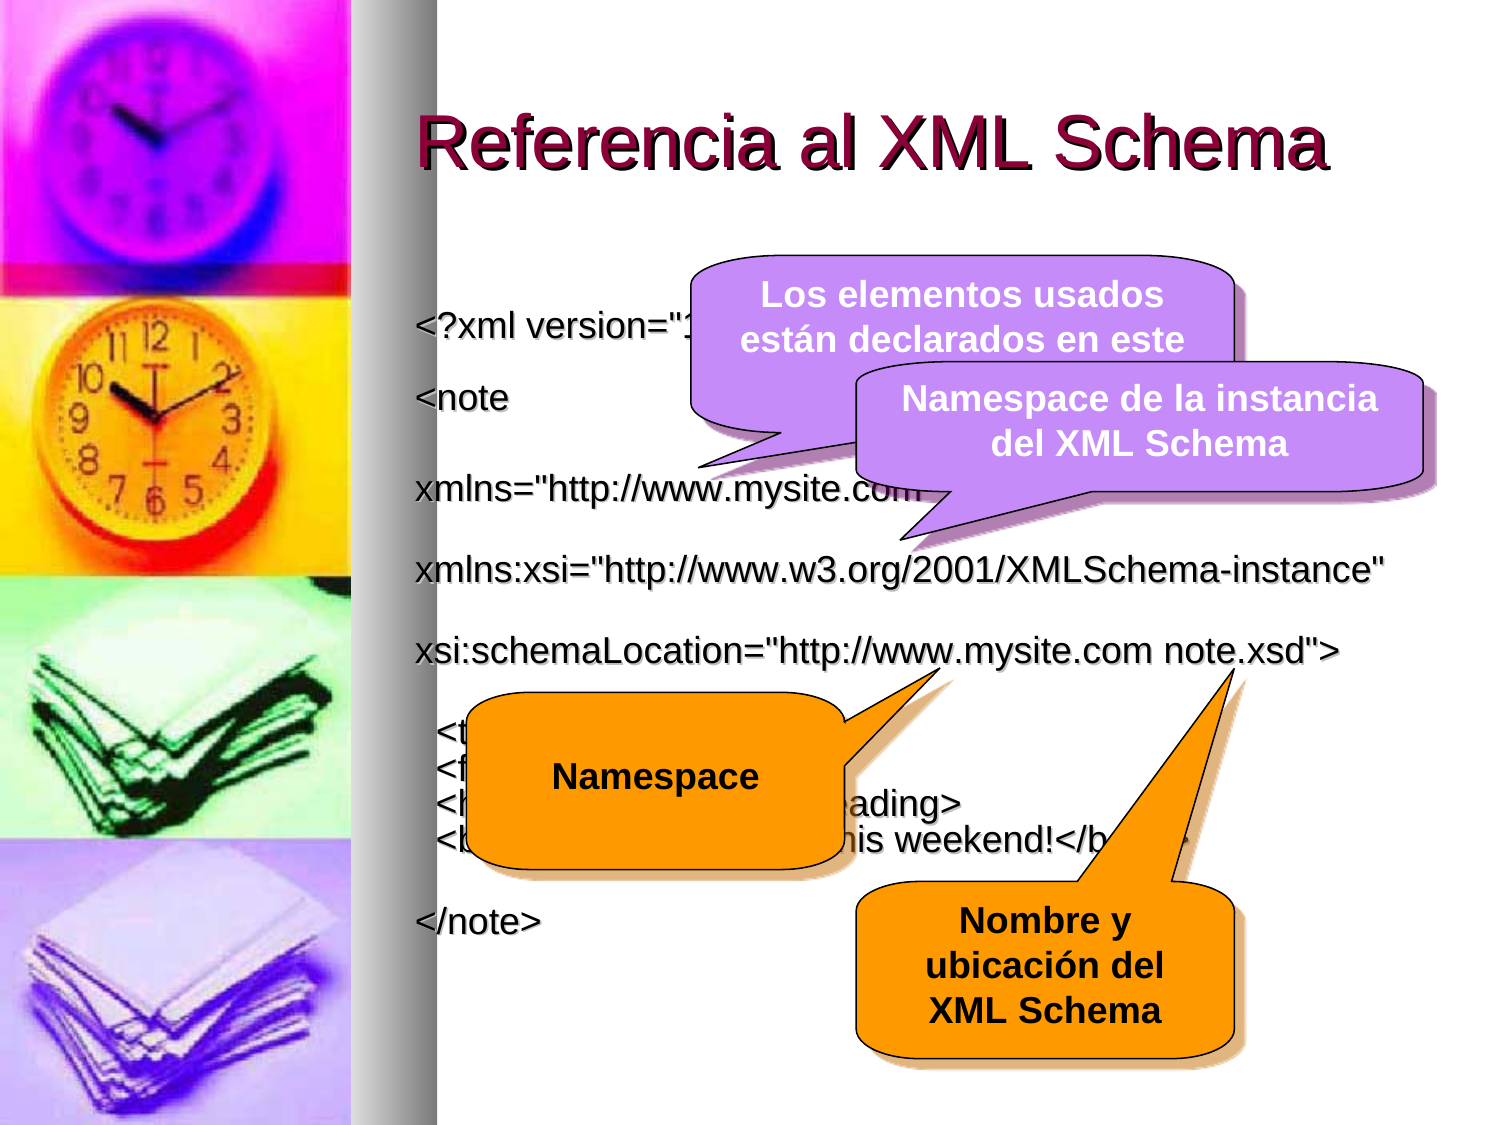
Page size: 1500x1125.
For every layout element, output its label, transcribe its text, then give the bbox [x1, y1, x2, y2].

picture [0, 0, 351, 1125]
text_box Namespace de la instancia del XML Schema [856, 361, 1424, 541]
text_box Los elementos usados están declarados en este namespace [690, 255, 1235, 468]
title Referencia al XML Schema [399, 37, 1450, 238]
text_box Nombre y ubicación del XML Schema [856, 668, 1235, 1059]
text_box Namespace [466, 667, 941, 870]
list <?xml version="1.0"?> <note xmlns="http://www.mysite.com" xmlns:xsi="http://www.w3.org/2001/XMLSchema-instance" xsi:schemaLocation="http://www.mysite.com note.xsd"> <to>Tove</to> <from>Jani</from> <heading>Reminder</heading> <body>Don't forget me this weekend!</body> </note> [399, 302, 1450, 1000]
